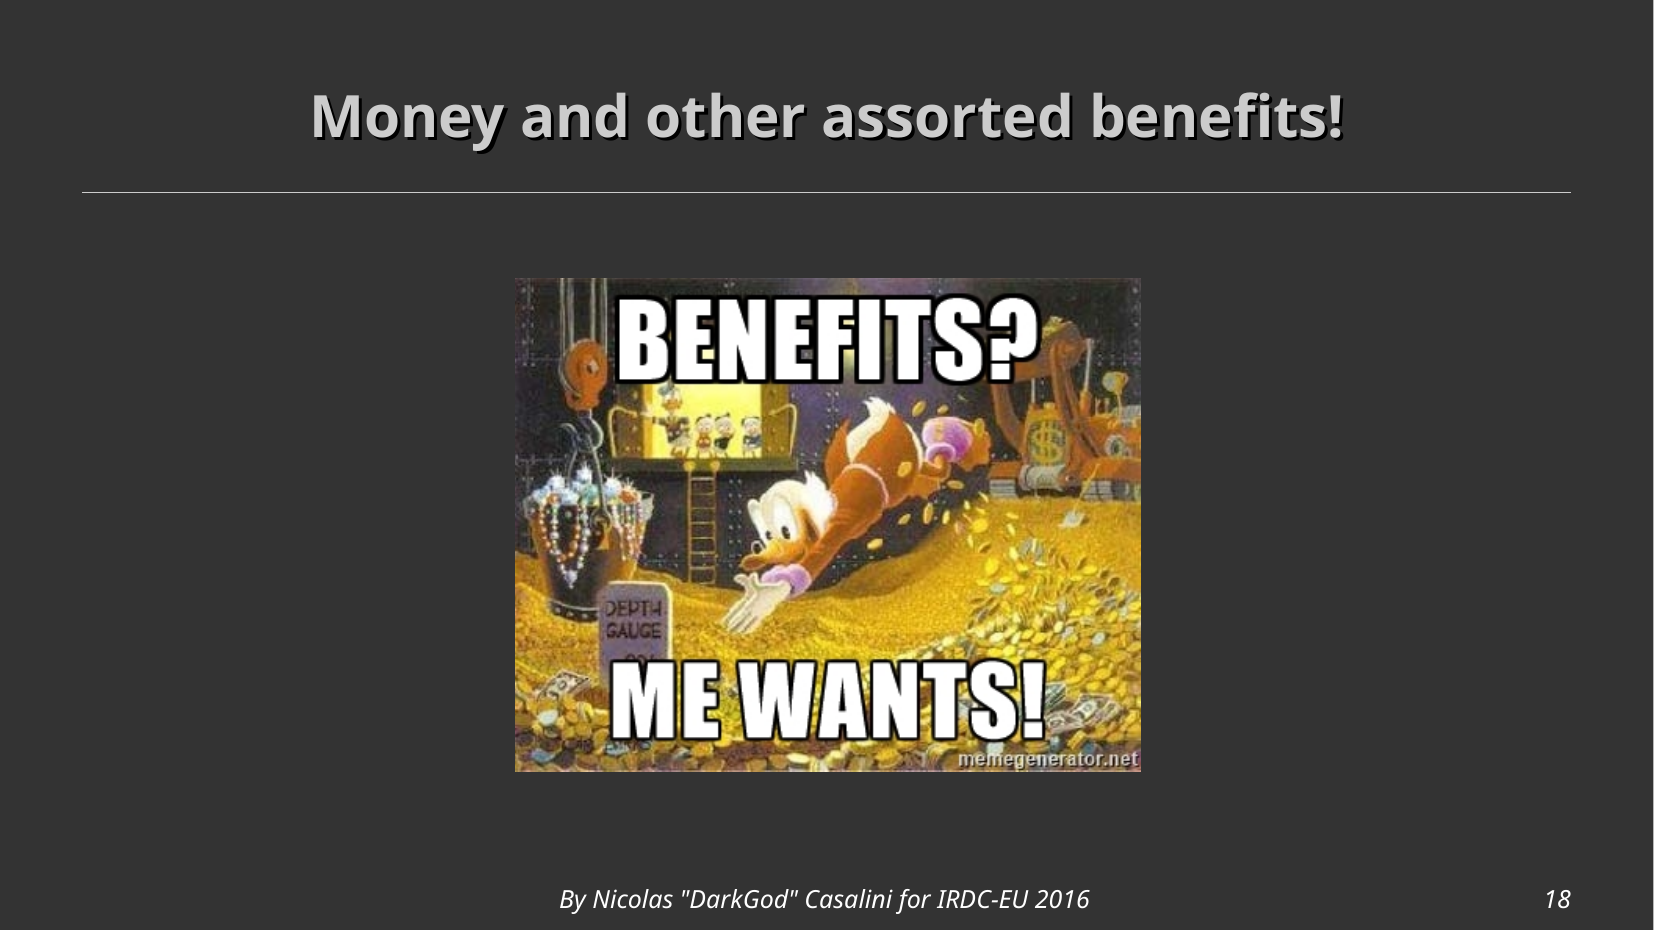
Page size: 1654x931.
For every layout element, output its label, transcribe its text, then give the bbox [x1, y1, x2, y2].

title Money and other assorted benefits! [82, 37, 1571, 193]
picture [515, 278, 1141, 772]
